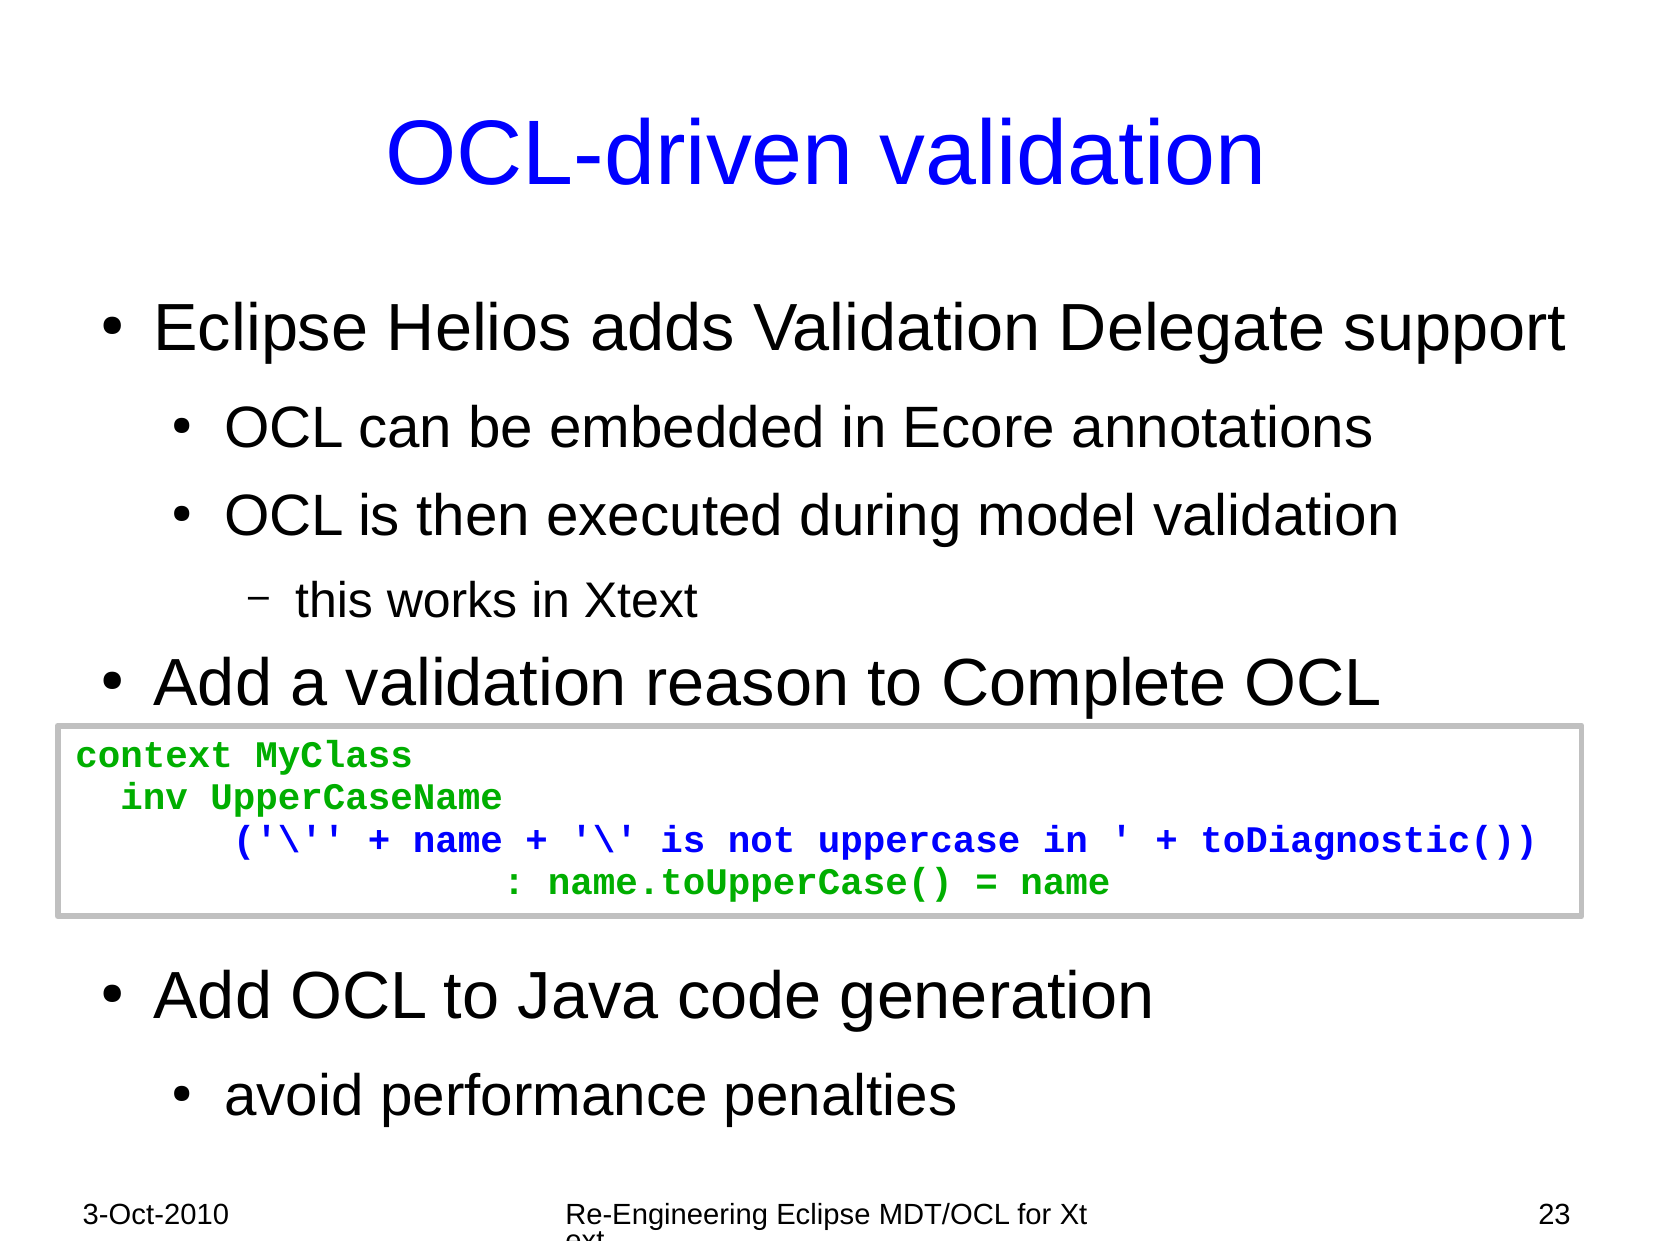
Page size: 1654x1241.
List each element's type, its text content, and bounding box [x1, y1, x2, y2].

text_box context MyClass inv UpperCaseName ('\'' + name + '\' is not uppercase in ' + toDiagnostic()) : name.toUpperCase() = name [57, 725, 1582, 917]
title OCL-driven validation [82, 49, 1571, 257]
list Eclipse Helios adds Validation Delegate support OCL can be embedded in Ecore annotations OCL is then executed during model validation this works in Xtext Add a validation reason to Complete OCL Add OCL to Java code generation avoid performance penalties [82, 290, 1571, 723]
list Eclipse Helios adds Validation Delegate support OCL can be embedded in Ecore annotations OCL is then executed during model validation this works in Xtext Add a validation reason to Complete OCL Add OCL to Java code generation avoid performance penalties [82, 919, 1571, 1127]
